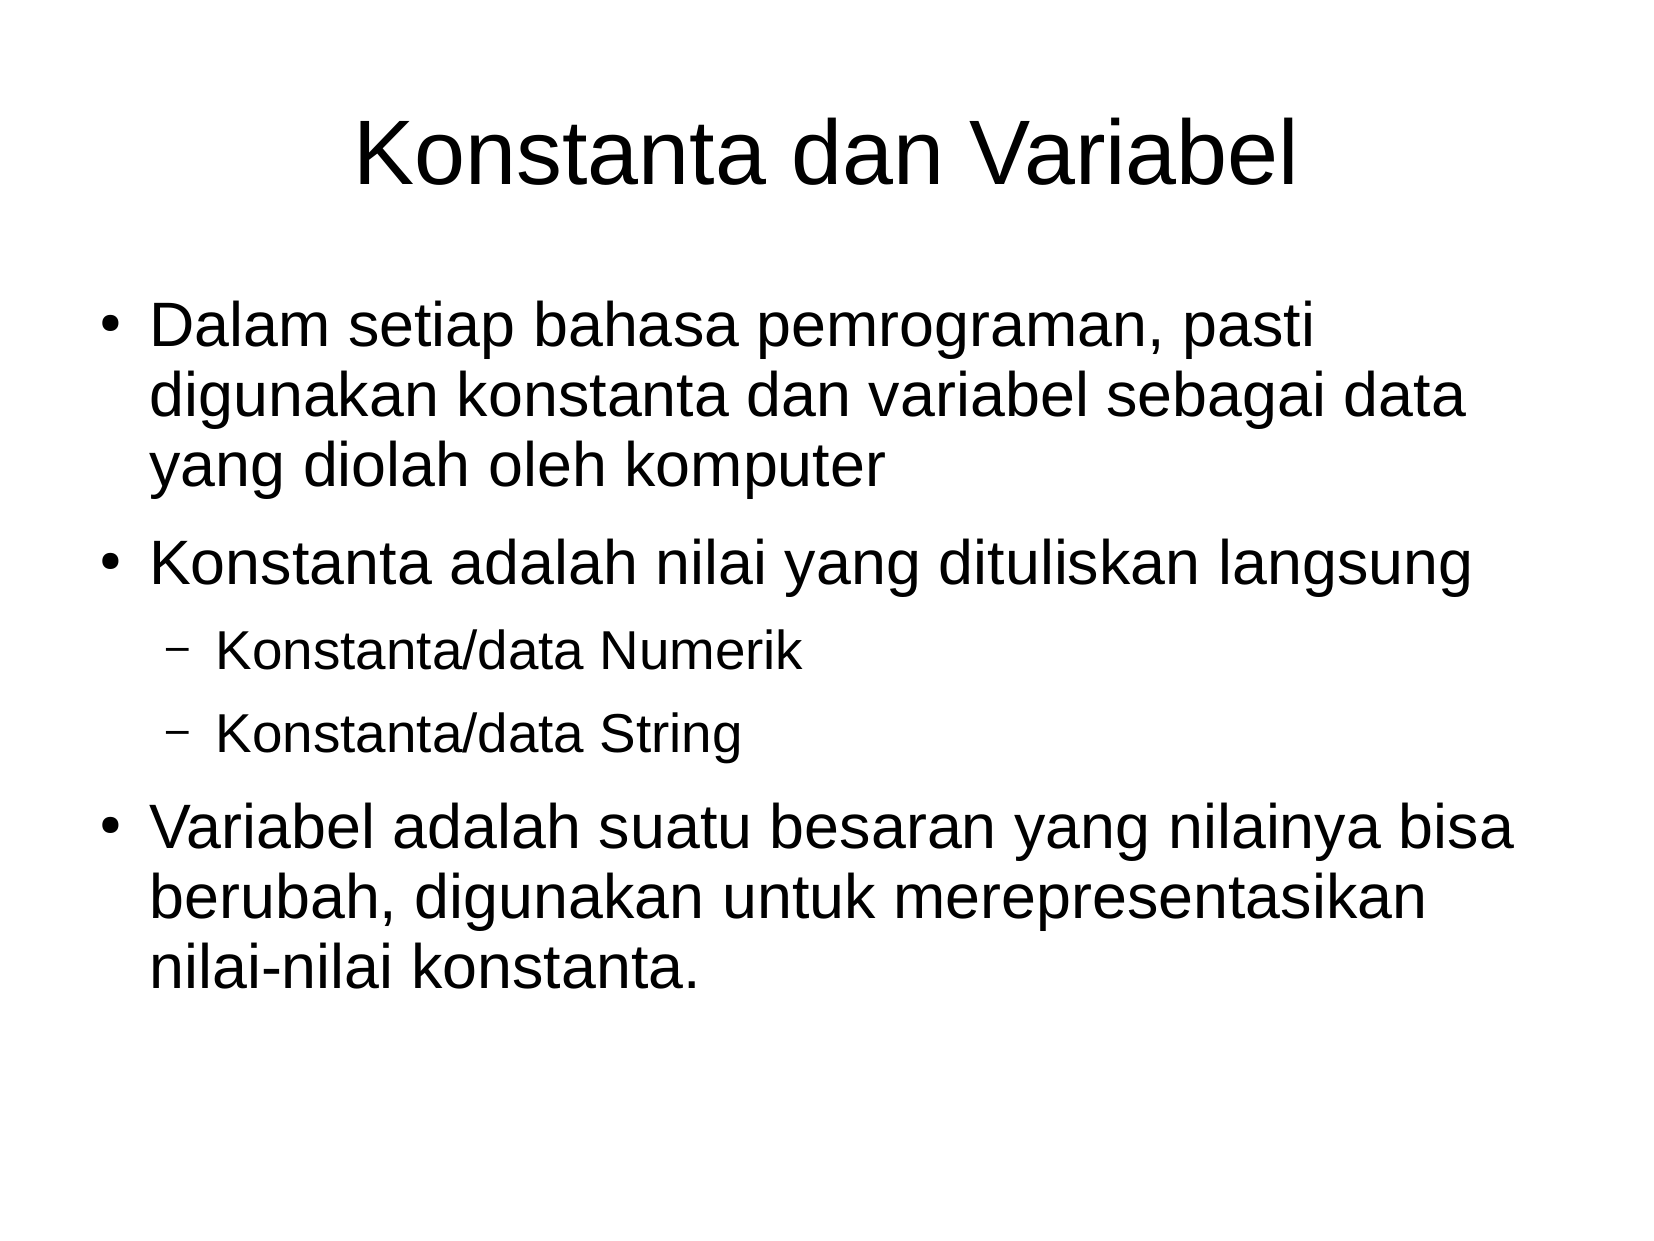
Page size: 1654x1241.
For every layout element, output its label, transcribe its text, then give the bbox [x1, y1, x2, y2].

list Dalam setiap bahasa pemrograman, pasti digunakan konstanta dan variabel sebagai data yang diolah oleh komputer Konstanta adalah nilai yang dituliskan langsung Konstanta/data Numerik Konstanta/data String Variabel adalah suatu besaran yang nilainya bisa berubah, digunakan untuk merepresentasikan nilai-nilai konstanta. [82, 290, 1571, 1010]
title Konstanta dan Variabel [82, 49, 1571, 257]
